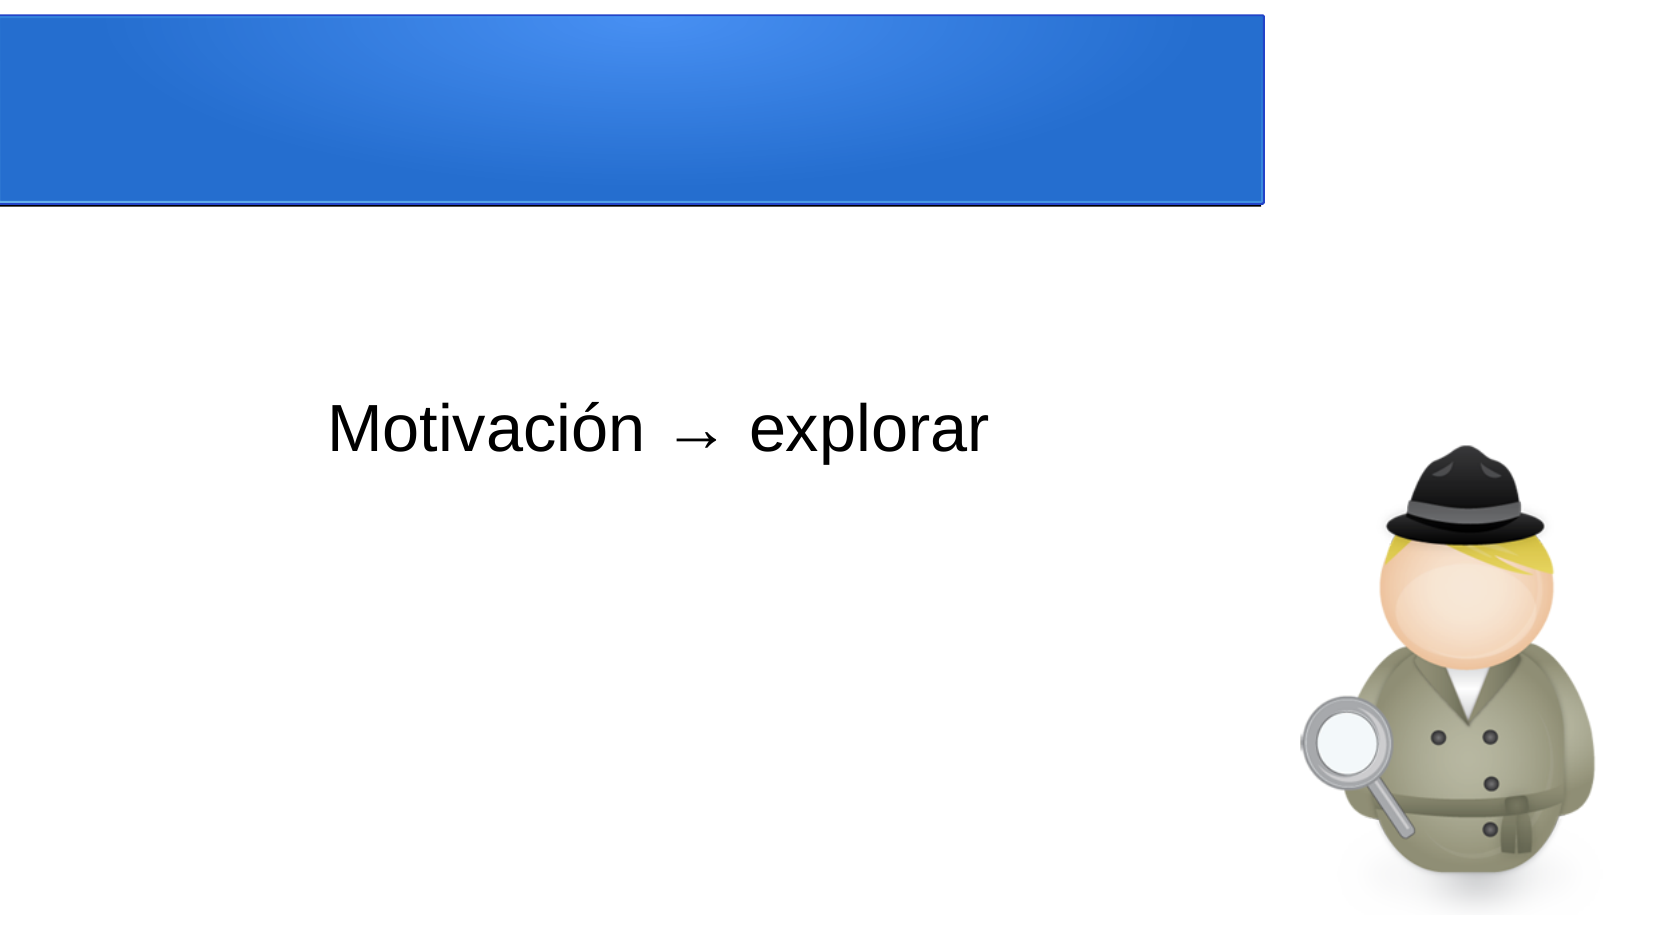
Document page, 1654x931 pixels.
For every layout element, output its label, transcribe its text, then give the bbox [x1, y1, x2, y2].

subtitle Motivación → explorar [82, 35, 1235, 748]
picture [1275, 415, 1652, 916]
